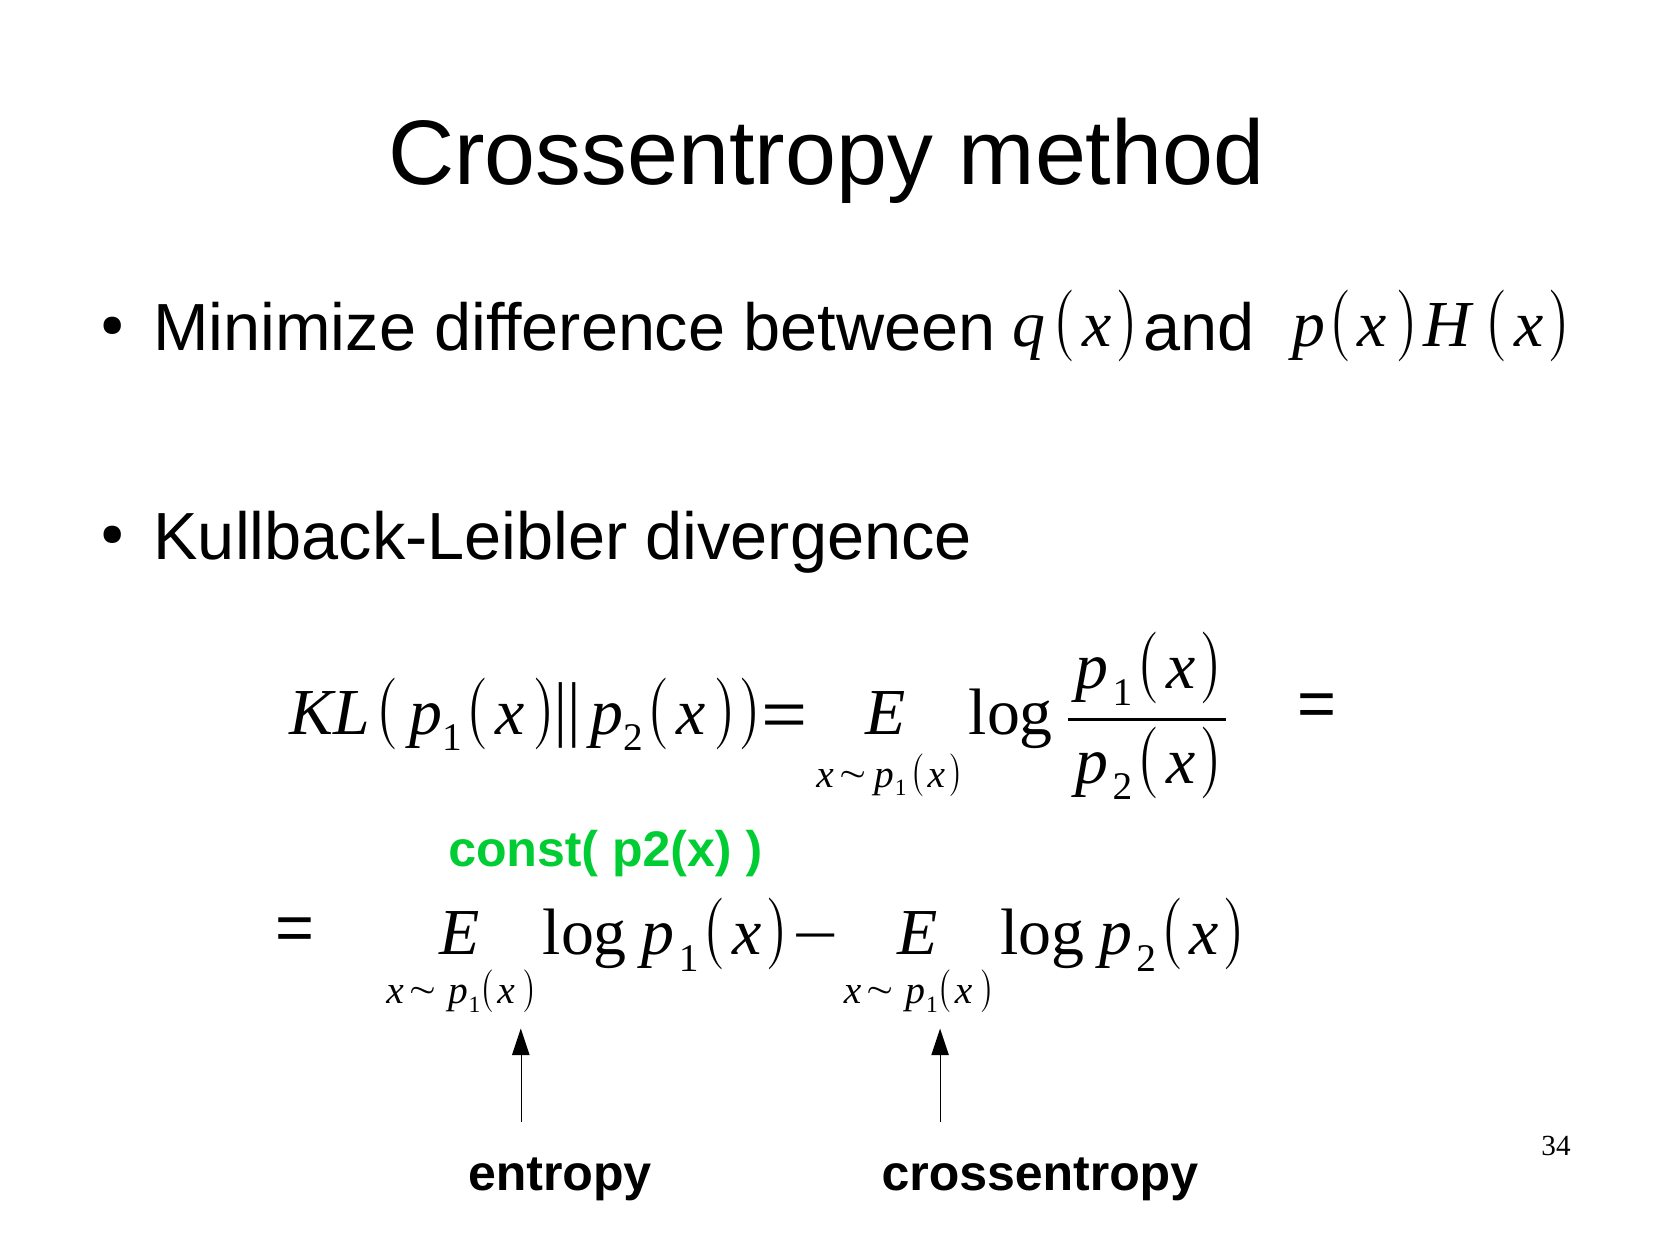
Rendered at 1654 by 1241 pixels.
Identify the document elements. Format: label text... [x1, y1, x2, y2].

chart [369, 893, 1263, 1020]
text_box crossentropy [866, 1138, 1213, 1210]
chart [269, 627, 1244, 807]
chart [1267, 285, 1587, 365]
text_box = [261, 882, 330, 973]
chart [995, 284, 1155, 364]
list Minimize difference between and Kullback-Leibler divergence [82, 290, 1571, 1010]
text_box const( p2(x) ) [433, 814, 778, 886]
text_box entropy [453, 1138, 667, 1210]
title Crossentropy method [82, 49, 1571, 257]
text_box = [1282, 658, 1352, 748]
